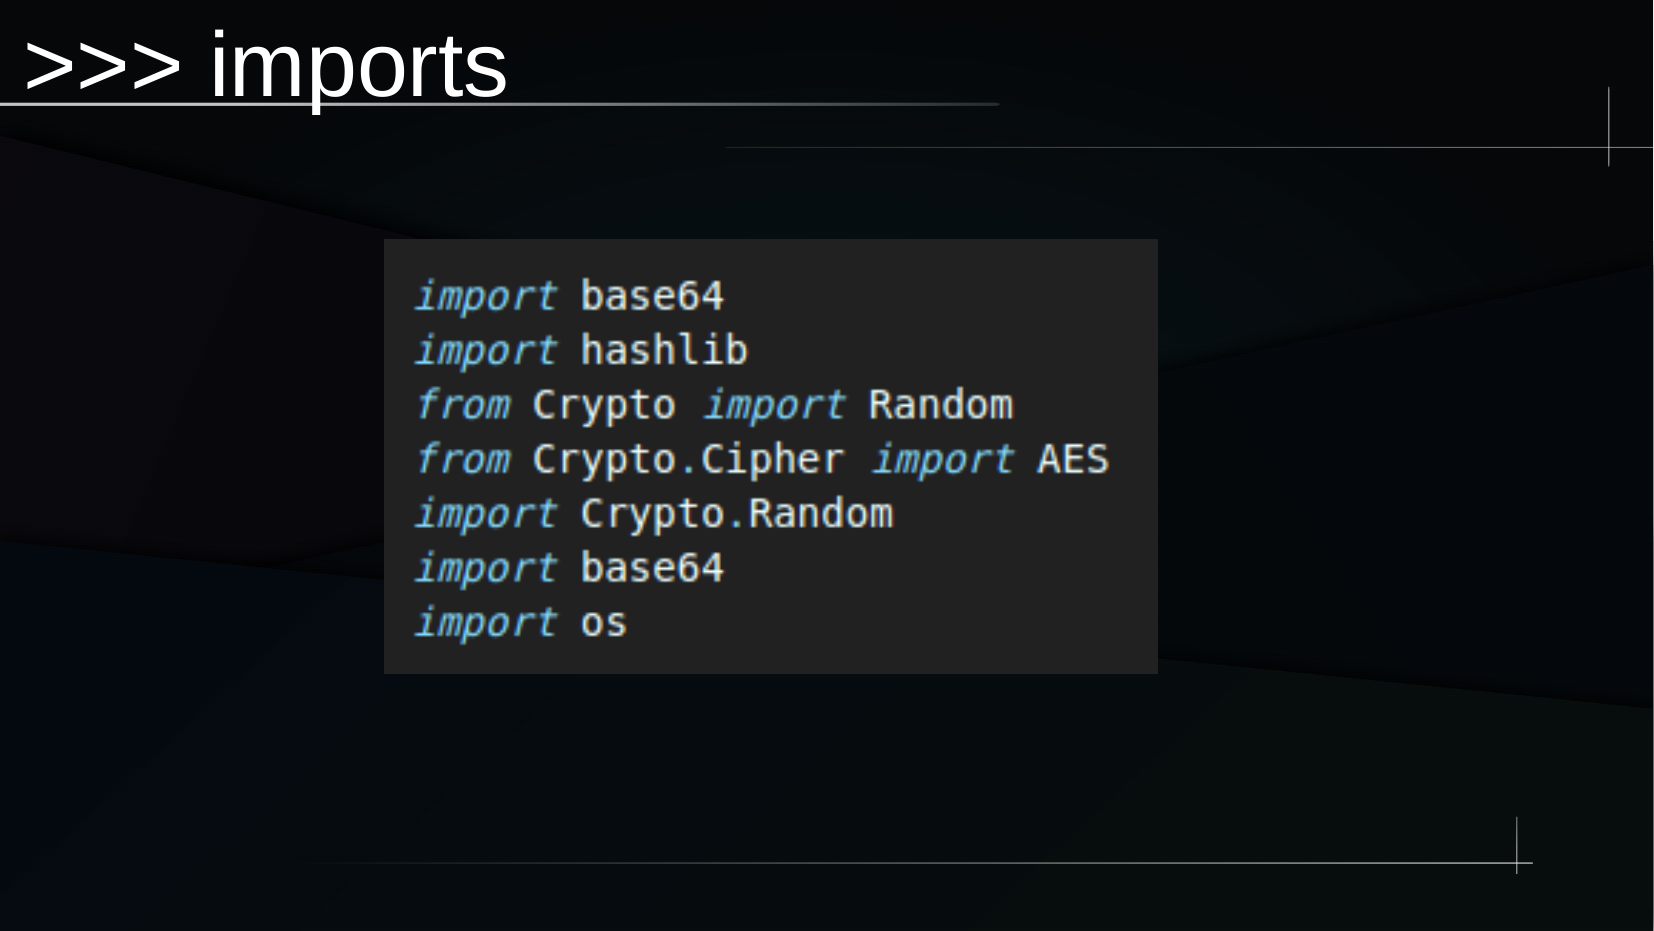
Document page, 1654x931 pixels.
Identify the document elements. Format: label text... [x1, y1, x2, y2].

picture [0, 0, 1654, 931]
title >>> imports [23, 11, 1589, 119]
